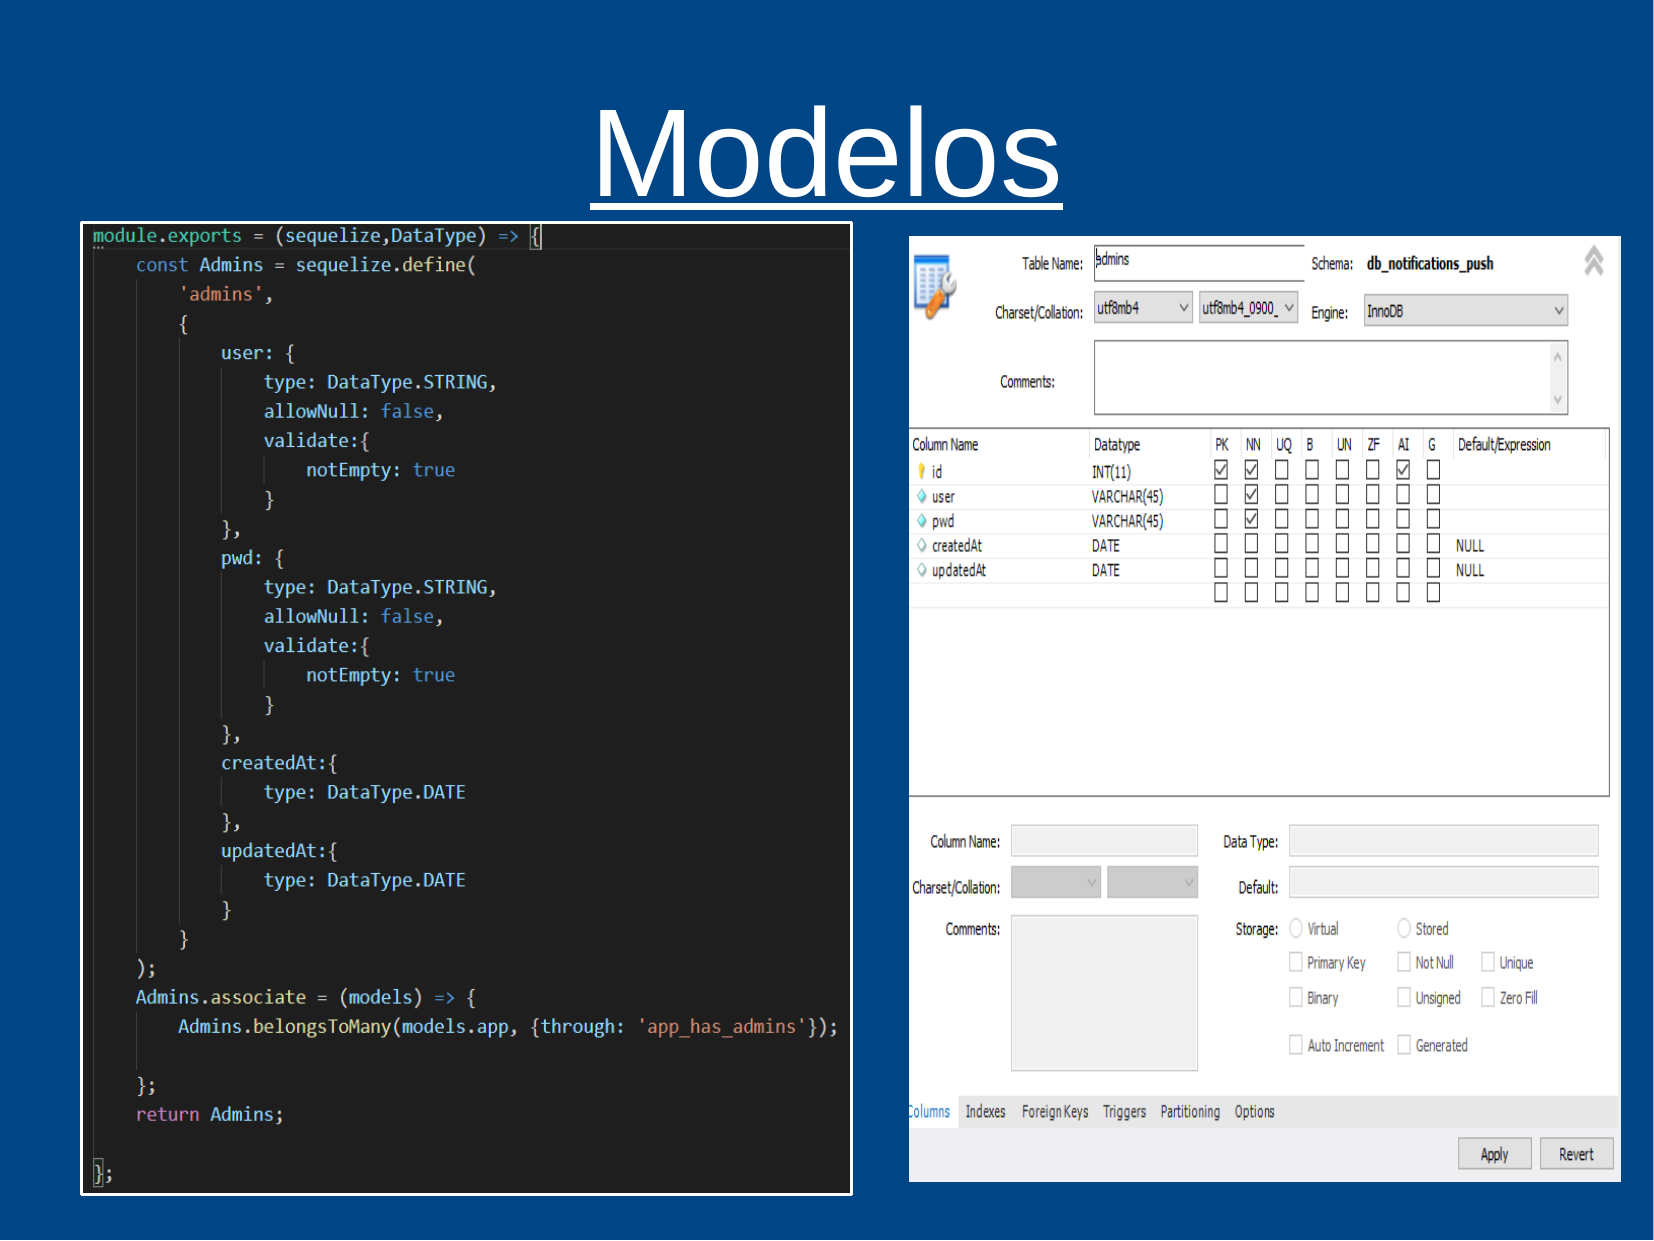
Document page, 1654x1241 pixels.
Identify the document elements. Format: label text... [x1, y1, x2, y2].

title Modelos [82, 49, 1571, 257]
picture [82, 224, 851, 1193]
picture [909, 236, 1621, 1182]
